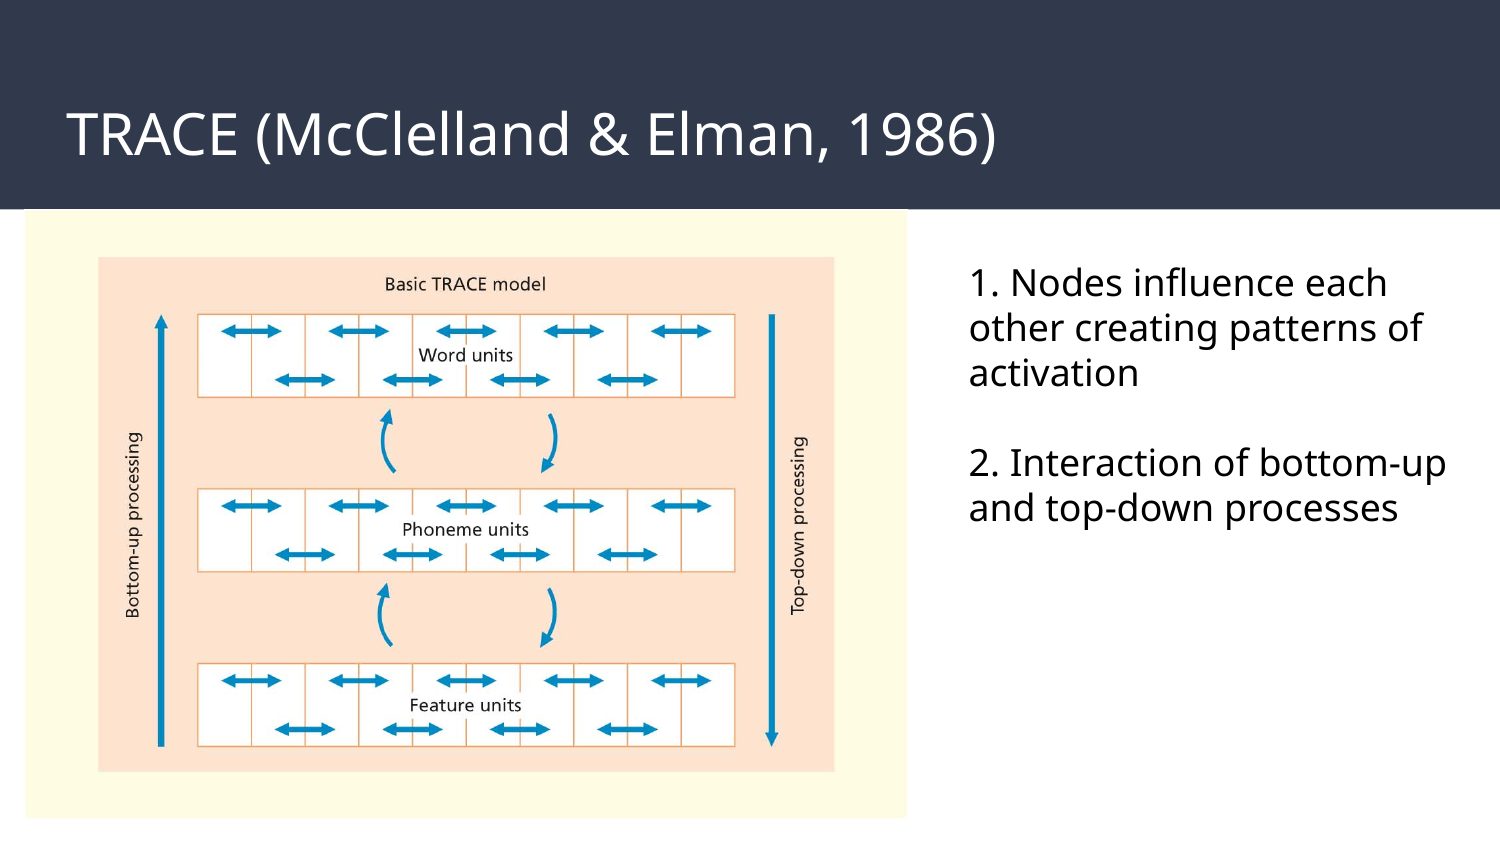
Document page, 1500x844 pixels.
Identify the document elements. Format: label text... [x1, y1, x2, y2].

picture [24, 209, 908, 819]
text_box 1. Nodes influence each other creating patterns of activation 2. Interaction of bottom-up and top-down processes [953, 243, 1469, 799]
title TRACE (McClelland & Elman, 1986) [51, 82, 1449, 185]
